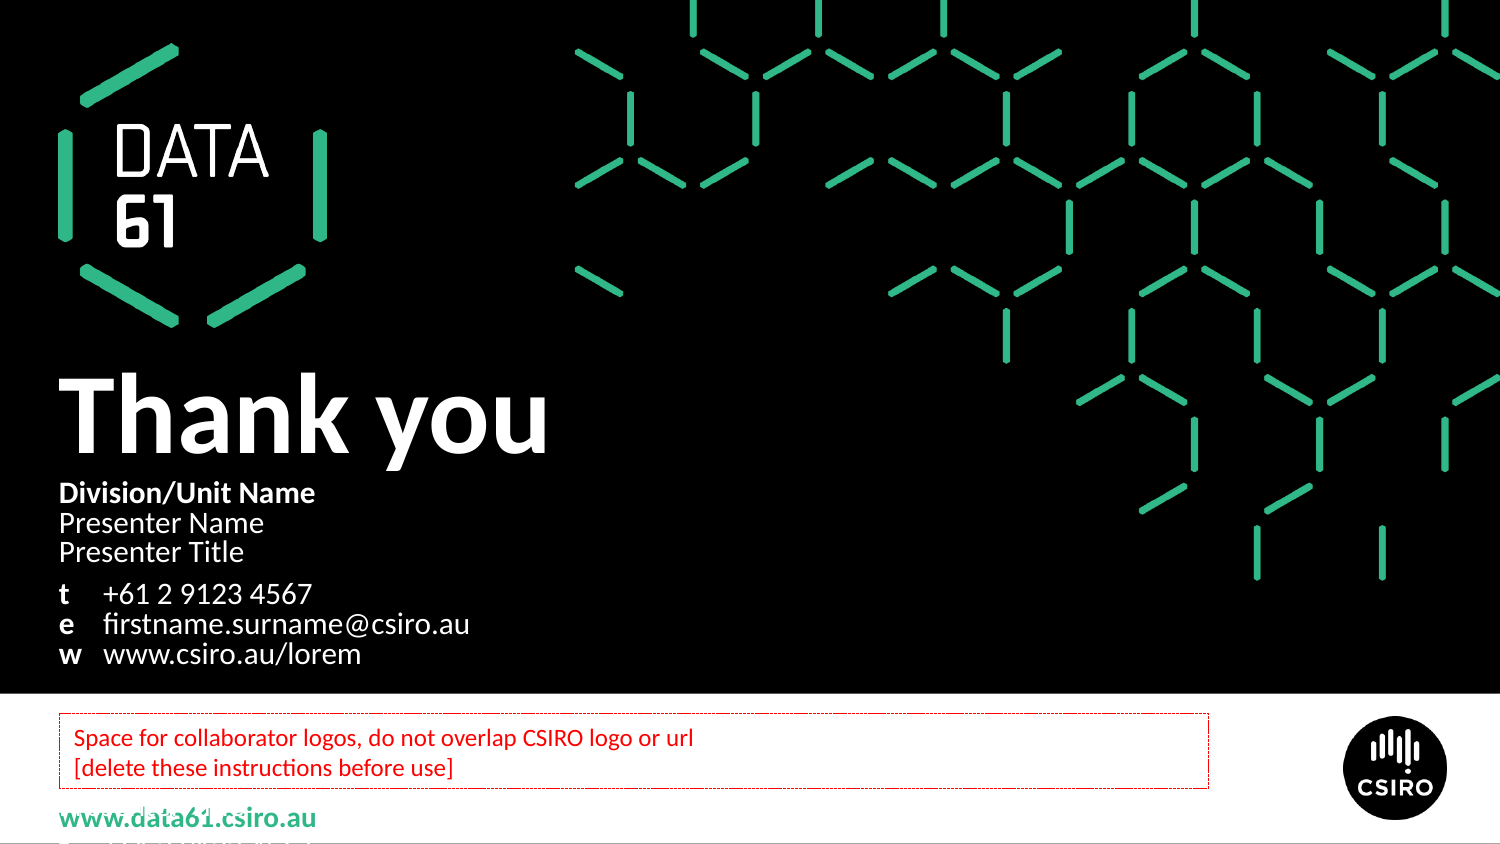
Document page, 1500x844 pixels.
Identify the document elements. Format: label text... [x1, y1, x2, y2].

picture [1343, 716, 1447, 820]
picture [58, 43, 327, 328]
text_box Space for collaborator logos, do not overlap CSIRO logo or url [delete these instructions before use] [59, 713, 1209, 789]
title Thank you [58, 339, 939, 445]
picture [549, 0, 1500, 587]
subtitle Division/Unit Name Presenter Name Presenter Title t +61 2 9123 4567 e firstname.surname@csiro.au w www.csiro.au/lorem Division/Unit Name Presenter Name Presenter Title t +61 2 9123 4567 e firstname.surname@csiro.au w www.csiro.au/lorem [58, 479, 1063, 669]
